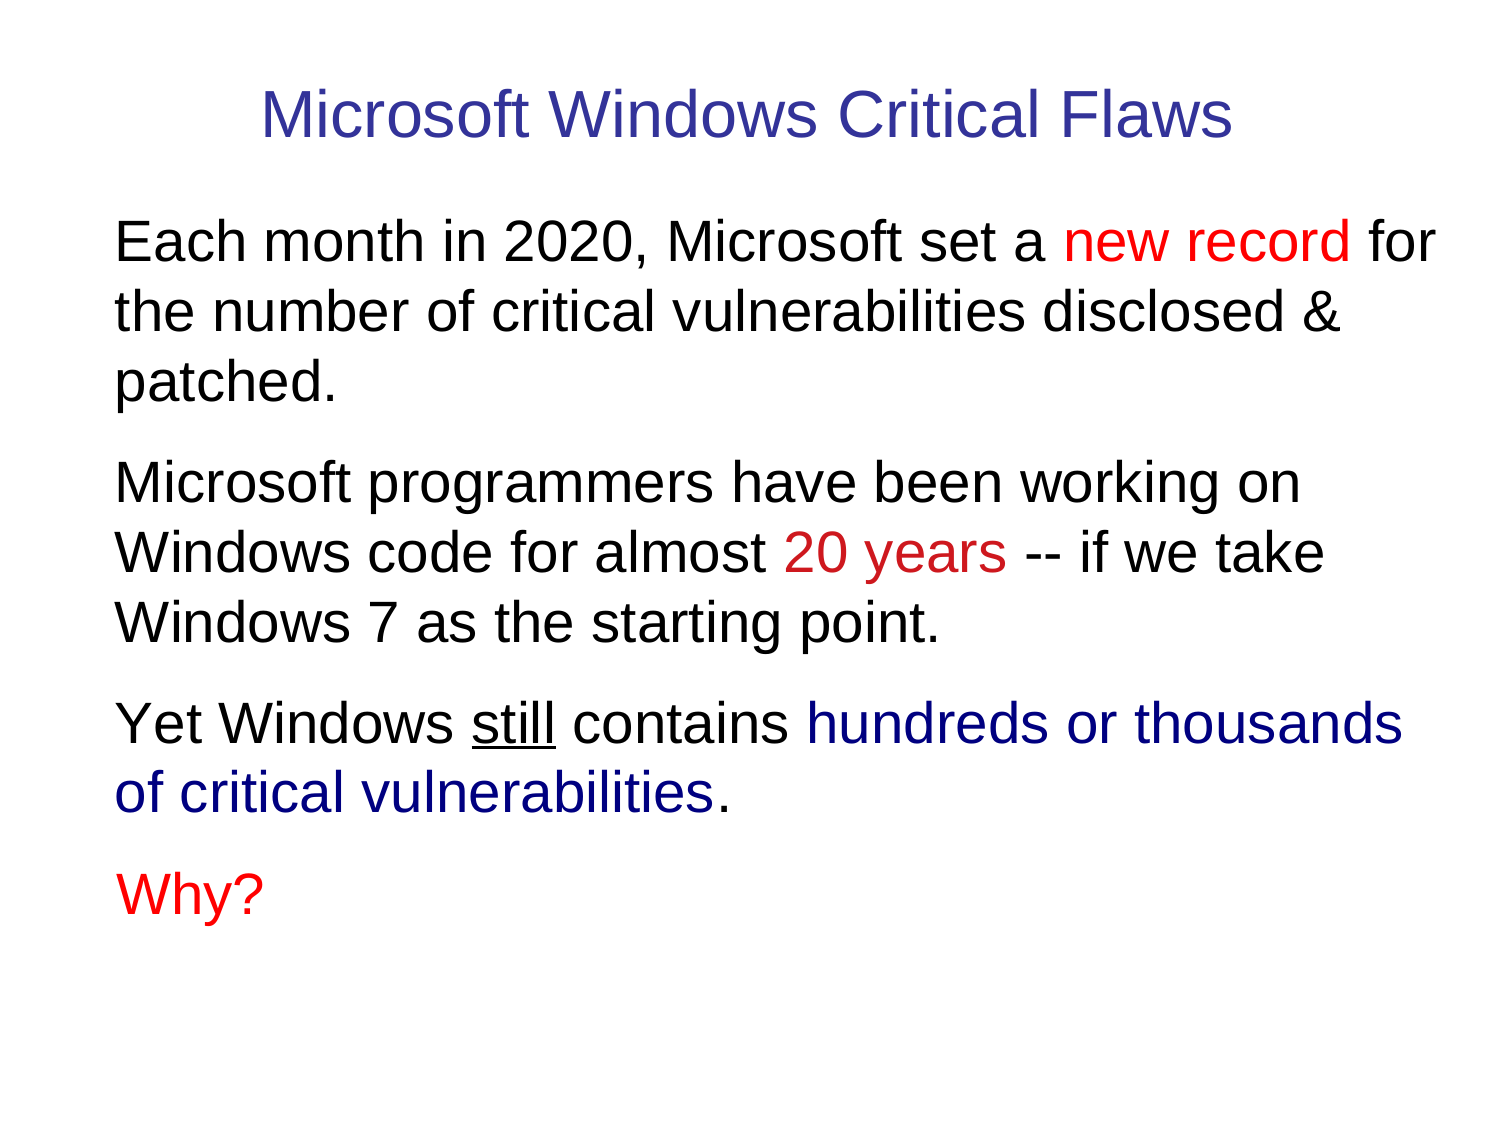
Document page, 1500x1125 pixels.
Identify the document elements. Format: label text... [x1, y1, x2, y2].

title Microsoft Windows Critical Flaws [100, 42, 1395, 180]
list Each month in 2020, Microsoft set a new record for the number of critical vulnerabilities disclosed & patched. Microsoft programmers have been working on Windows code for almost 20 years -- if we take Windows 7 as the starting point. Yet Windows still contains hundreds or thousands of critical vulnerabilities. Why? [100, 195, 1455, 1051]
